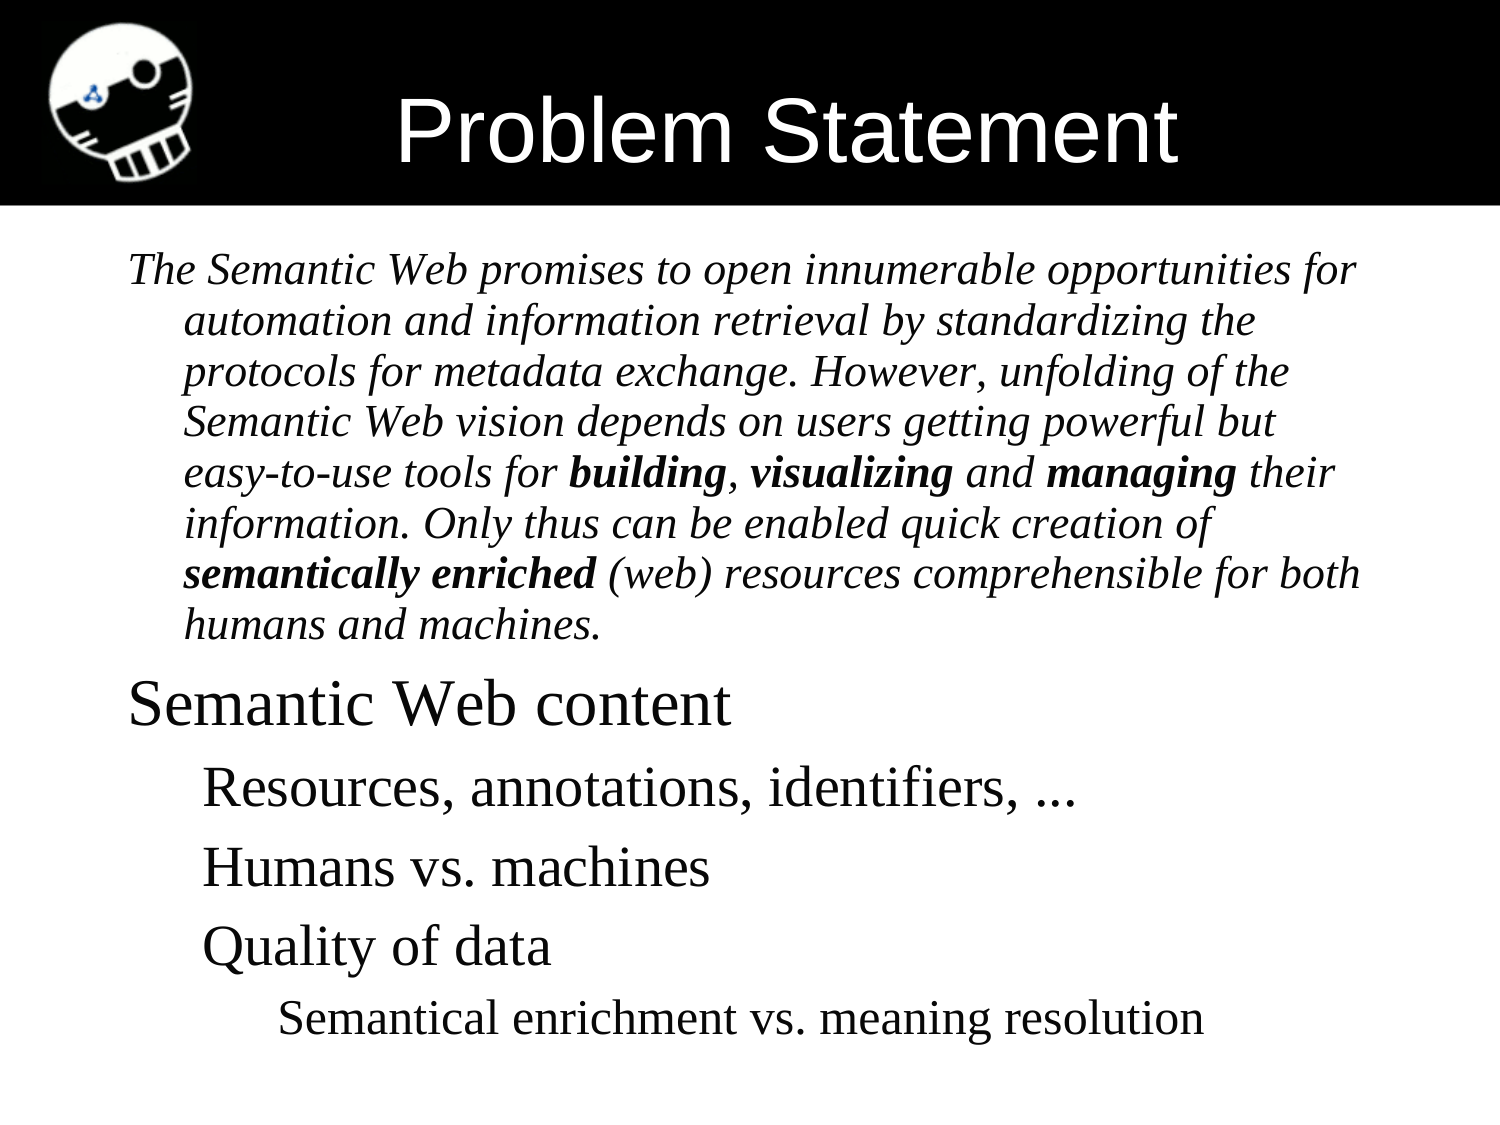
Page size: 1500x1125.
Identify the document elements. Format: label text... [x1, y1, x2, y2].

list The Semantic Web promises to open innumerable opportunities for automation and information retrieval by standardizing the protocols for metadata exchange. However, unfolding of the Semantic Web vision depends on users getting powerful but easy-to-use tools for building, visualizing and managing their information. Only thus can be enabled quick creation of semantically enriched (web) resources comprehensible for both humans and machines. Semantic Web content Resources, annotations, identifiers, ... Humans vs. machines Quality of data Semantical enrichment vs. meaning resolution [112, 236, 1388, 1093]
picture [0, 0, 1500, 1125]
title Problem Statement [150, 37, 1426, 225]
